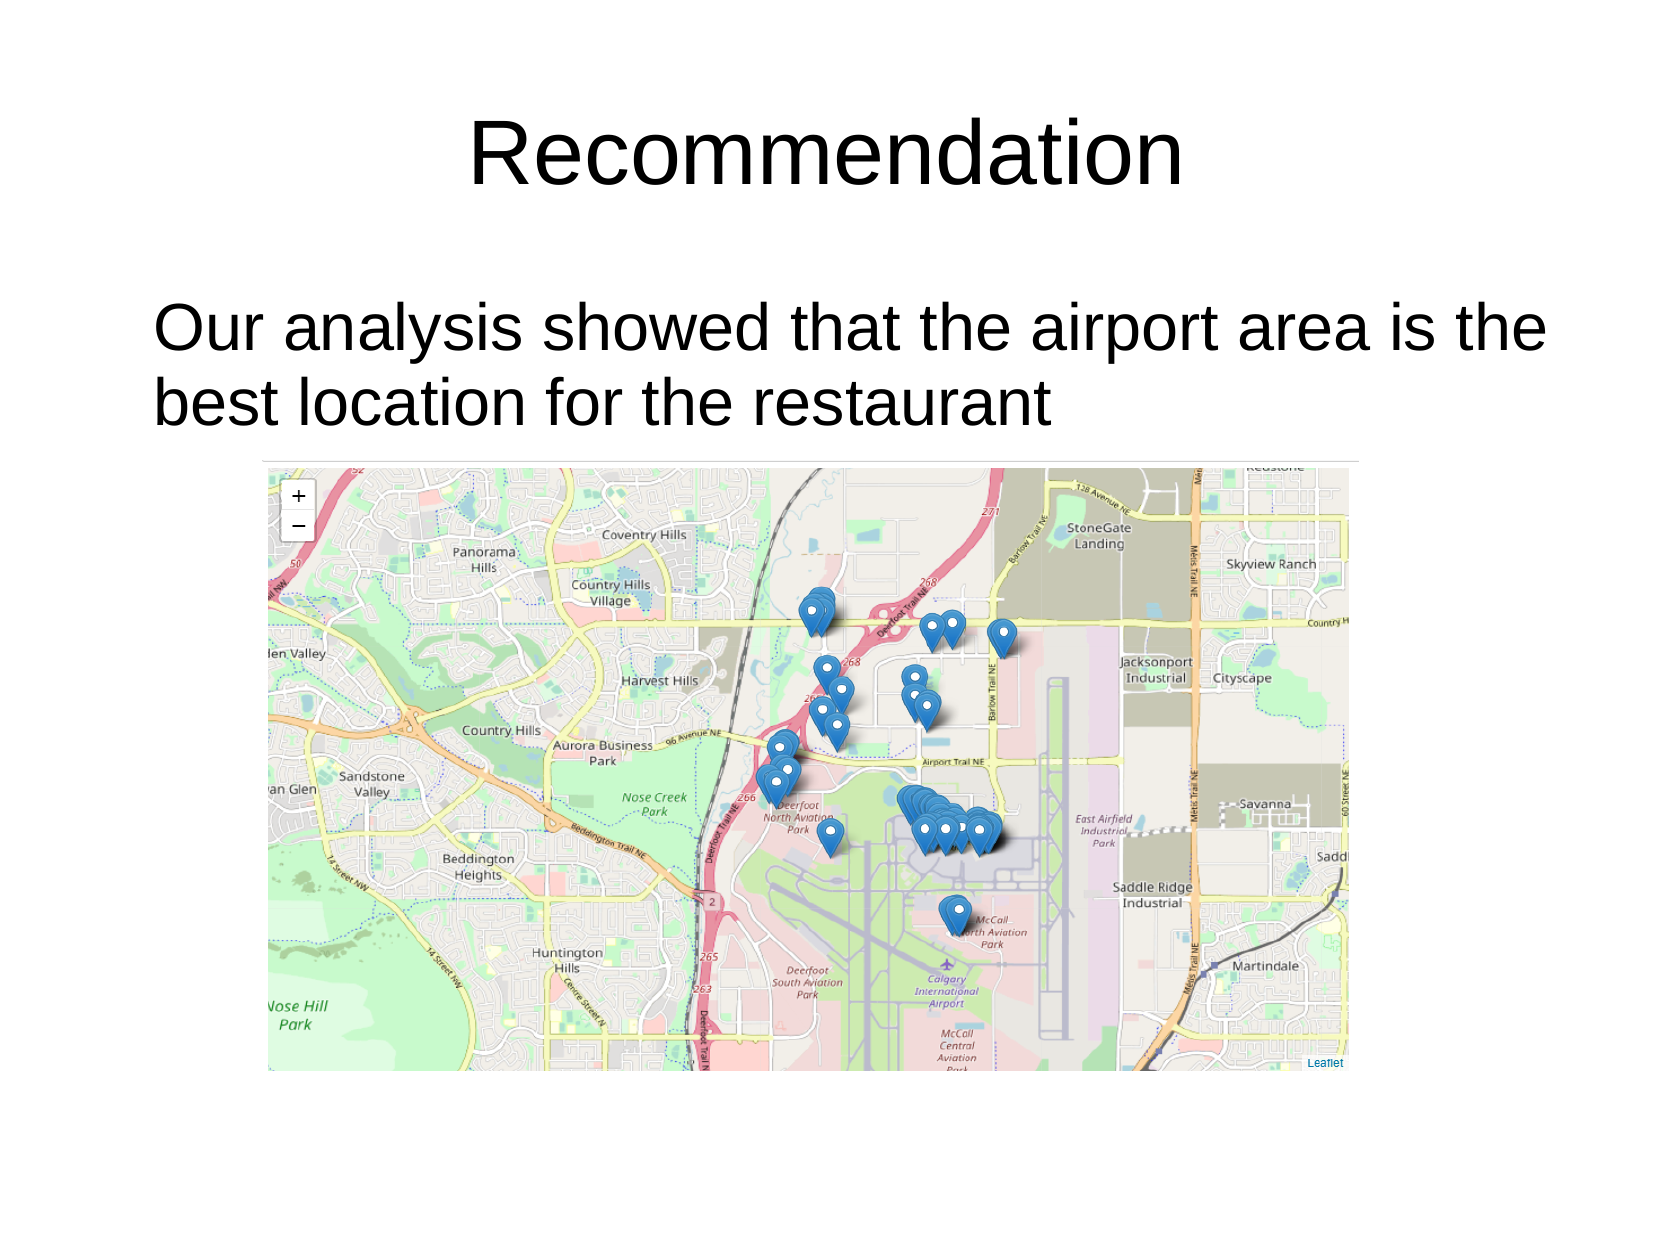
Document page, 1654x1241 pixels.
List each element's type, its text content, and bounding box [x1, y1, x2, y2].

title Recommendation [82, 49, 1571, 257]
picture [259, 460, 1359, 1079]
list Our analysis showed that the airport area is the best location for the restaurant [82, 290, 1571, 1109]
